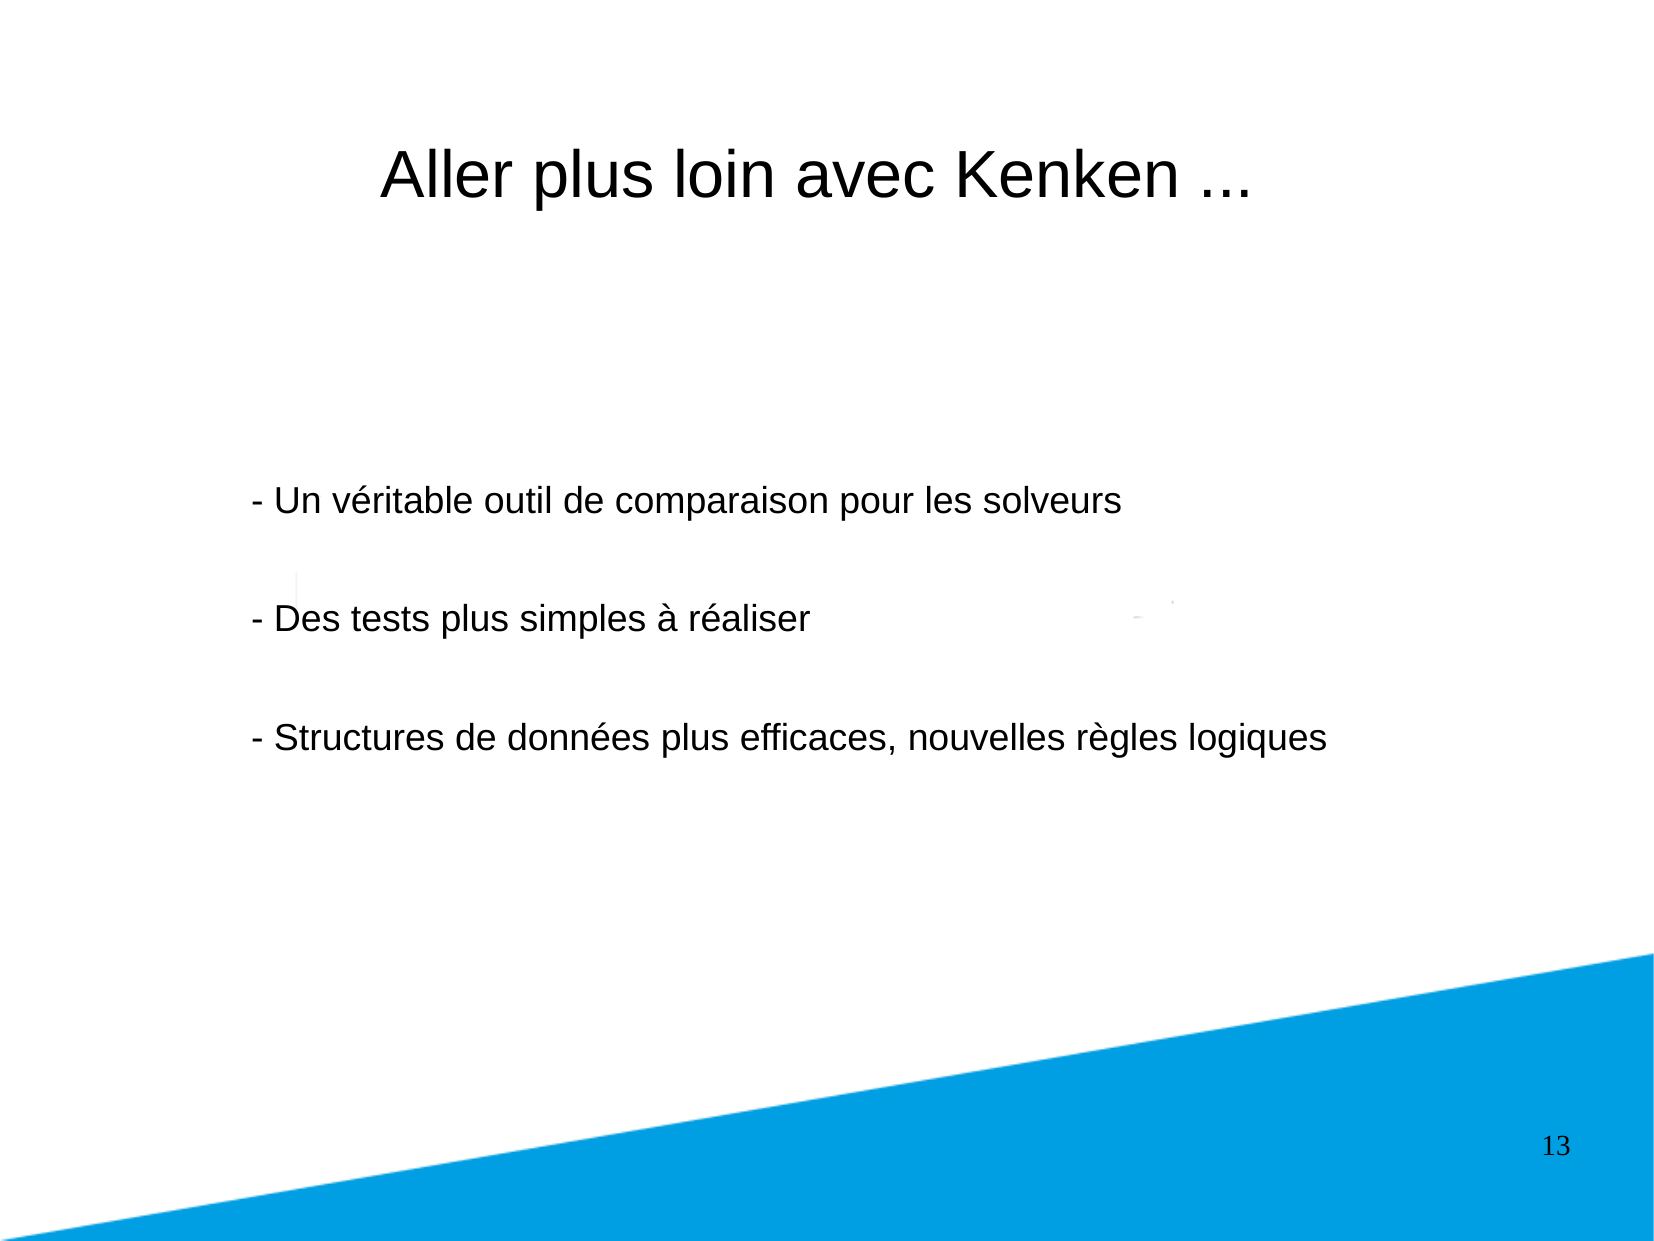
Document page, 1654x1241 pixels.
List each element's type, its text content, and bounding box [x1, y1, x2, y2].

picture [0, 0, 1654, 1241]
text_box Aller plus loin avec Kenken ... [366, 129, 1300, 295]
text_box - Des tests plus simples à réaliser [236, 590, 826, 648]
text_box - Un véritable outil de comparaison pour les solveurs [236, 472, 1138, 530]
text_box - Structures de données plus efficaces, nouvelles règles logiques [236, 708, 1343, 766]
